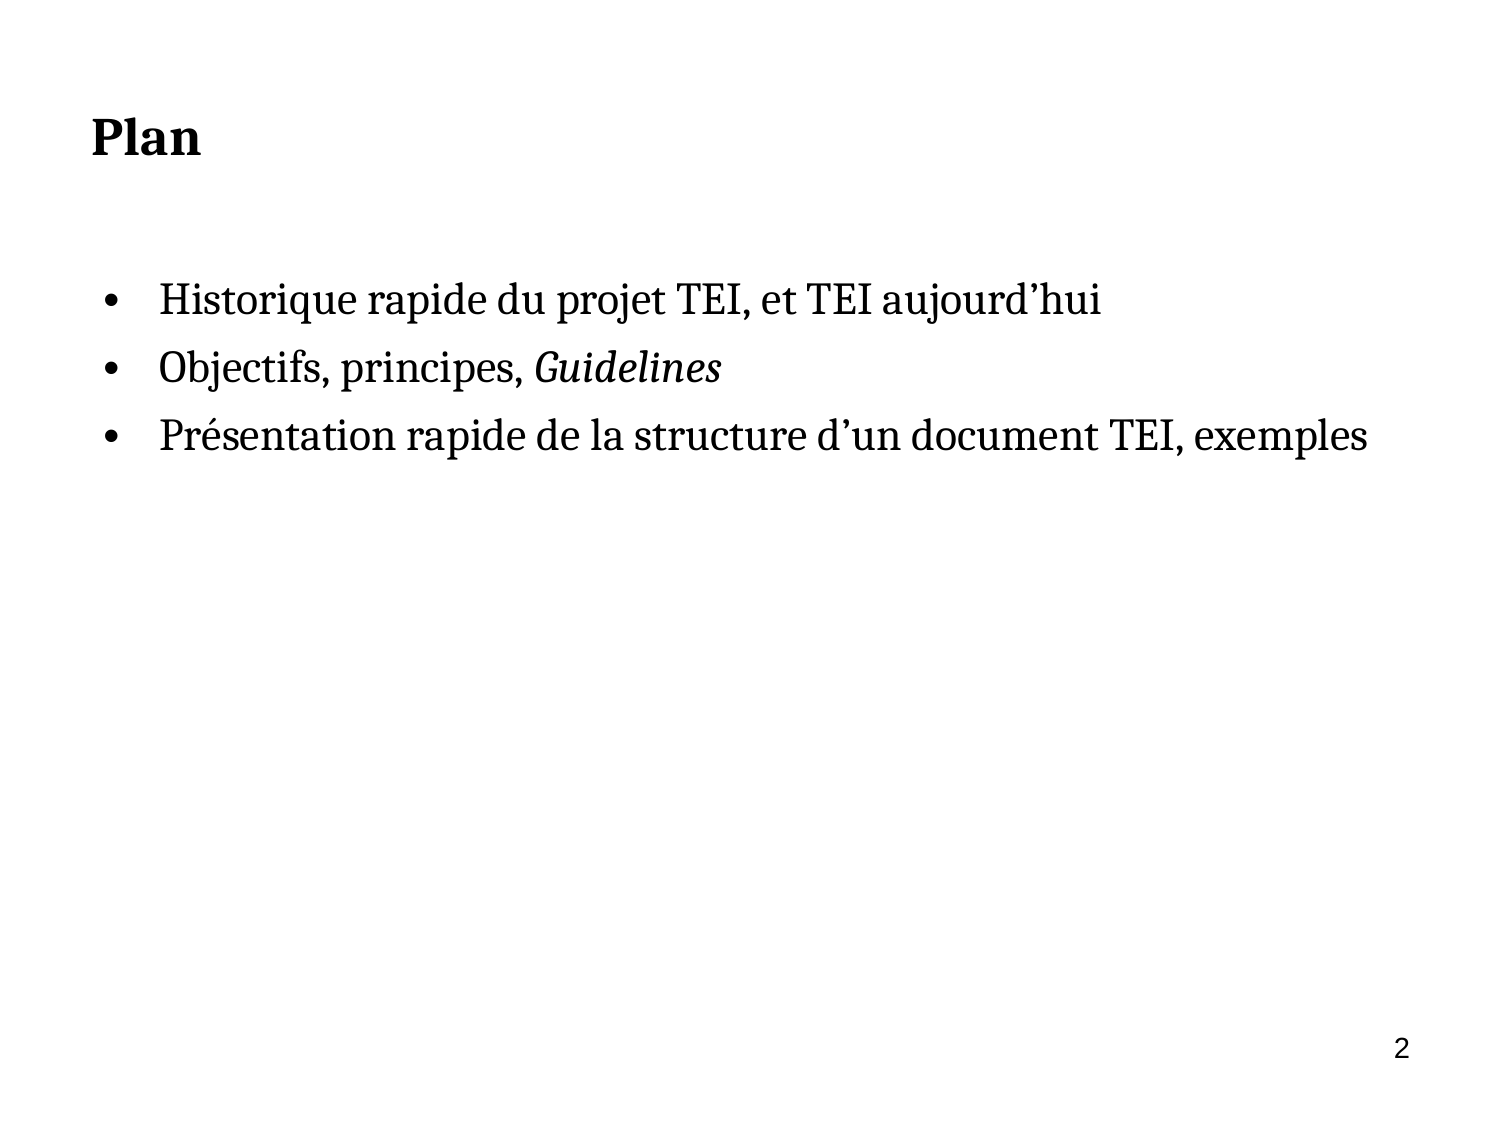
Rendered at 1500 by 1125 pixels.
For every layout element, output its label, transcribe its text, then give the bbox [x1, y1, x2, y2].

text_box <numéro> [1074, 1024, 1426, 1103]
list Historique rapide du projet TEI, et TEI aujourd’hui Objectifs, principes, Guidelines Présentation rapide de la structure d’un document TEI, exemples [88, 265, 1439, 1009]
title Plan [76, 35, 1426, 243]
